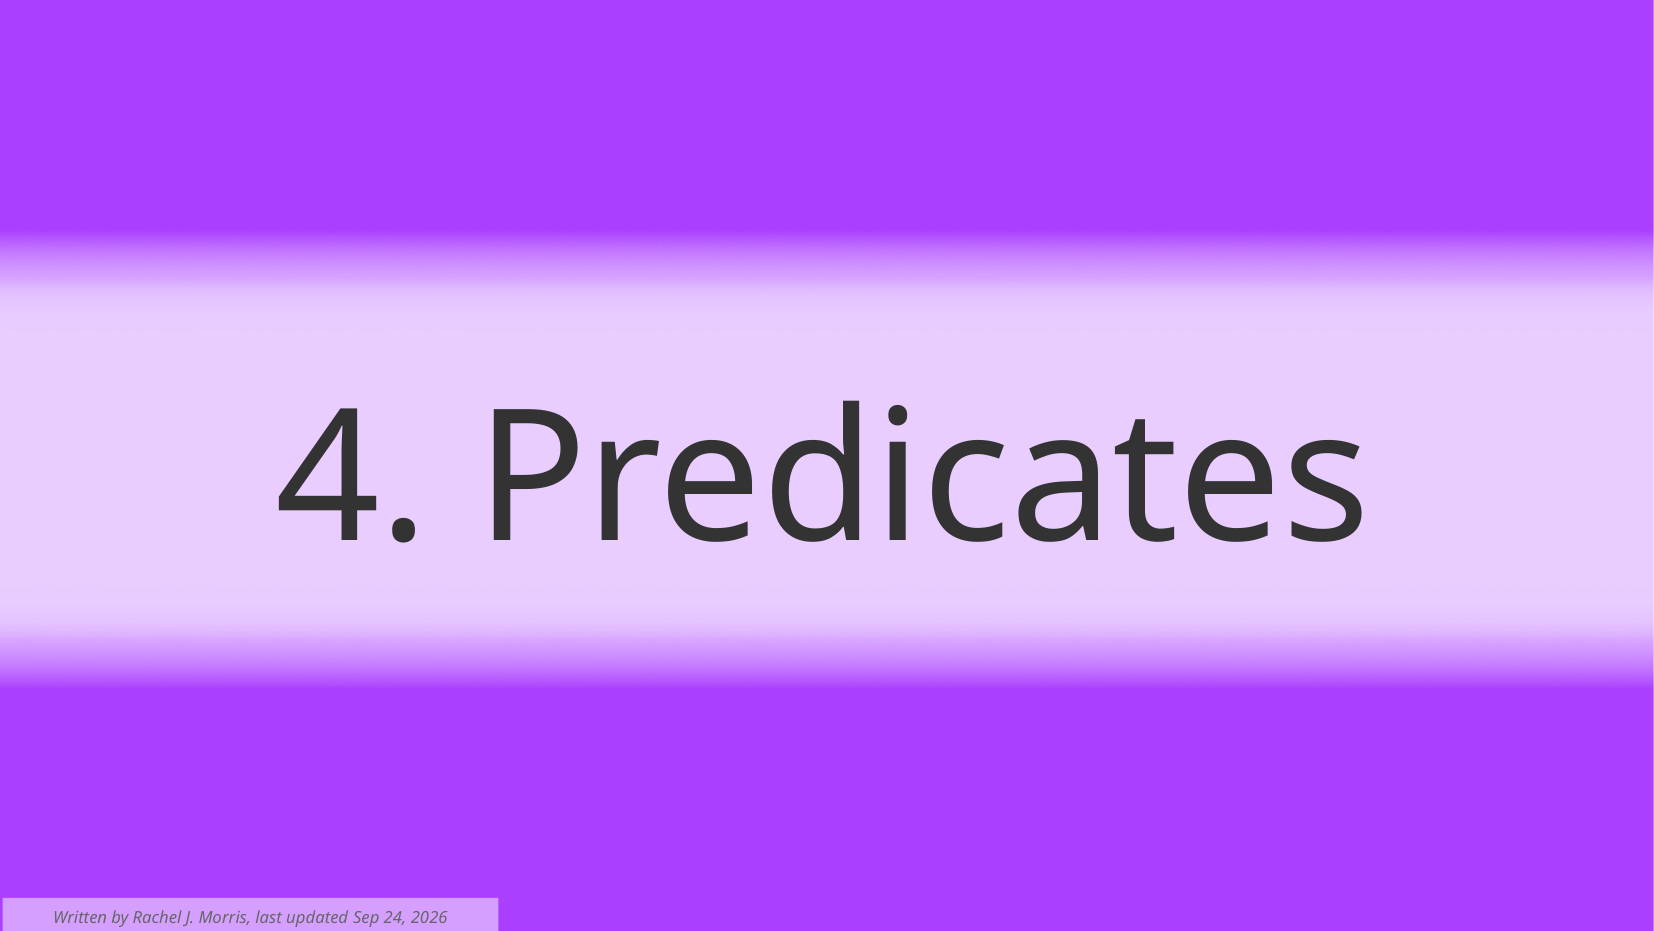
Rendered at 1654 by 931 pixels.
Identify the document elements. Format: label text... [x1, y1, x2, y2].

text_box Written by Rachel J. Morris, last updated Jun 25, 2017 [2, 900, 499, 931]
title 4. Predicates [64, 60, 1582, 879]
picture [0, 0, 1654, 931]
